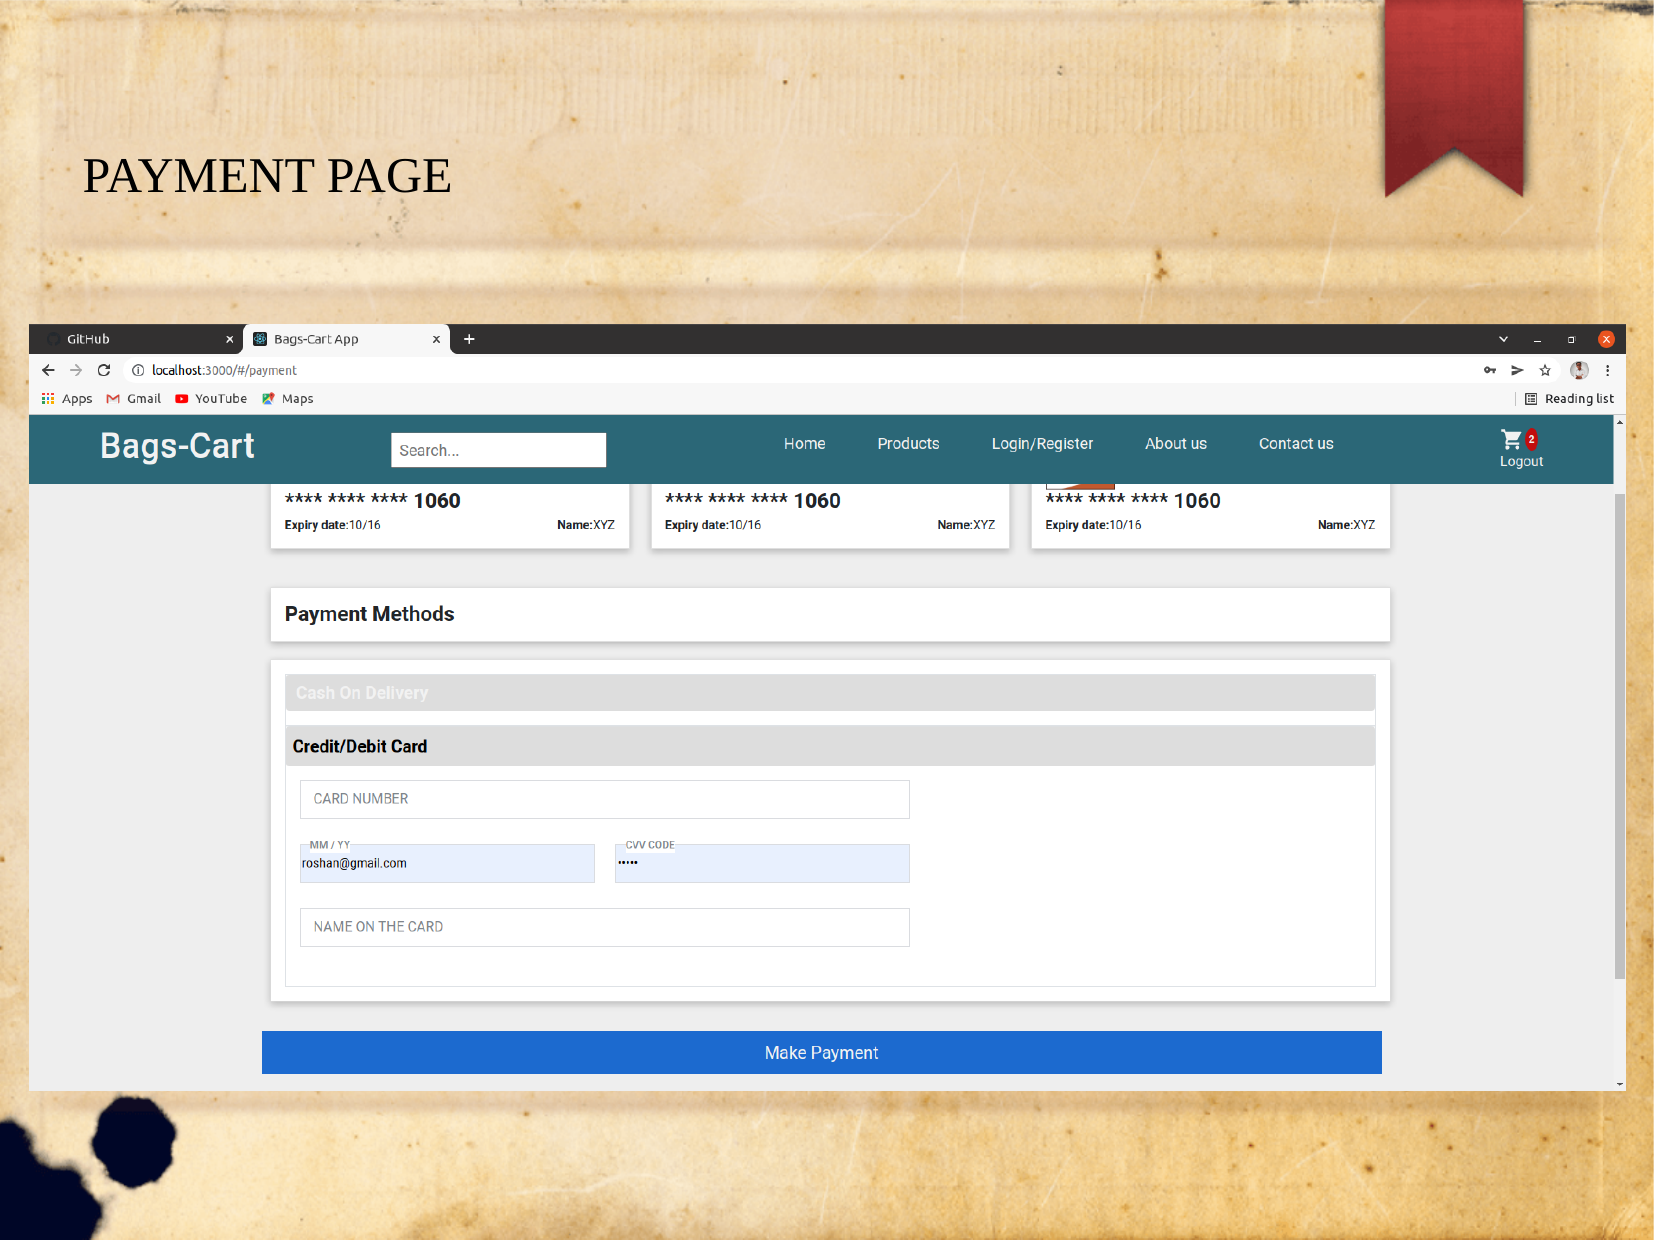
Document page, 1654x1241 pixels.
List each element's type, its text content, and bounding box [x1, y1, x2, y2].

picture [0, 0, 1654, 1240]
text_box PAYMENT PAGE [82, 49, 1347, 237]
